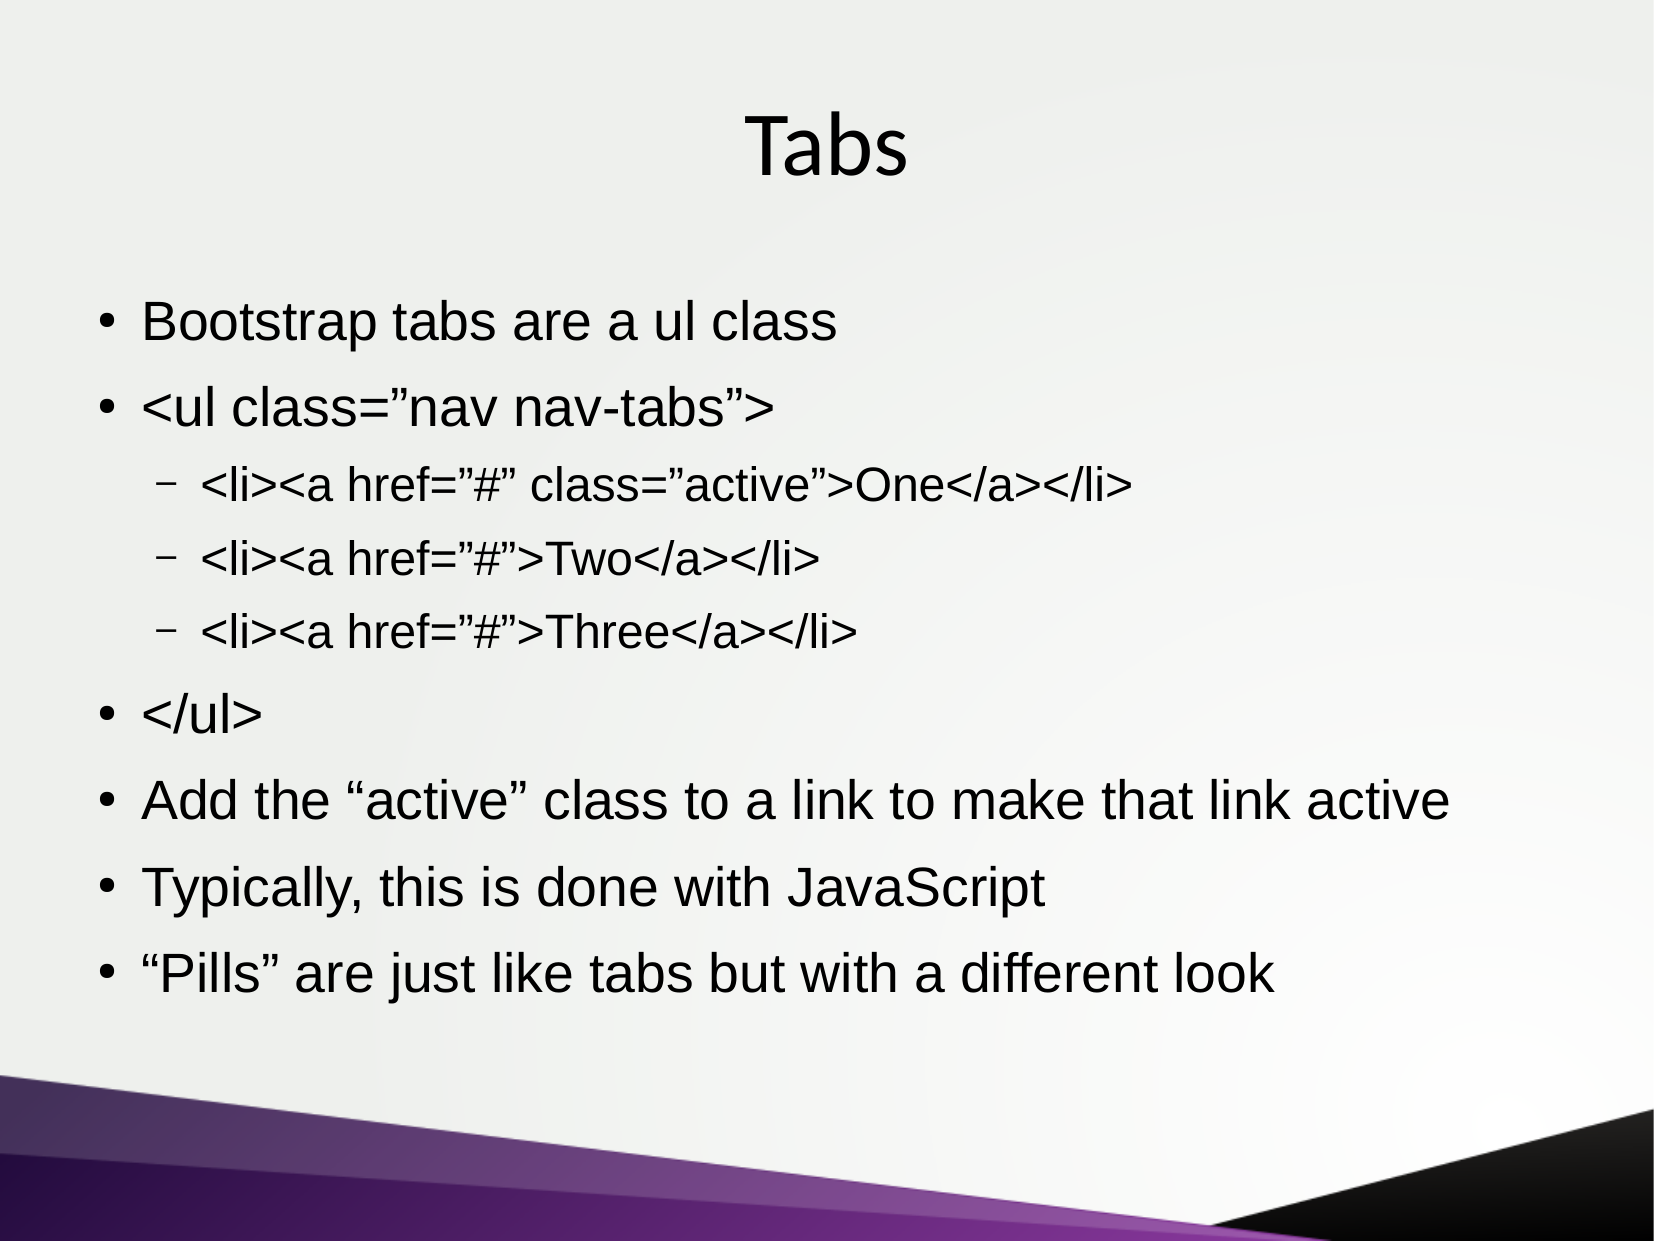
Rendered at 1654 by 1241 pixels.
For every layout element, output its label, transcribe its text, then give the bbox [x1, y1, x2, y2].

title Tabs [82, 49, 1571, 257]
list Bootstrap tabs are a ul class <ul class=”nav nav-tabs”> <li><a href=”#” class=”active”>One</a></li> <li><a href=”#”>Two</a></li> <li><a href=”#”>Three</a></li> </ul> Add the “active” class to a link to make that link active Typically, this is done with JavaScript “Pills” are just like tabs but with a different look [82, 290, 1571, 1010]
picture [0, 0, 1654, 1241]
